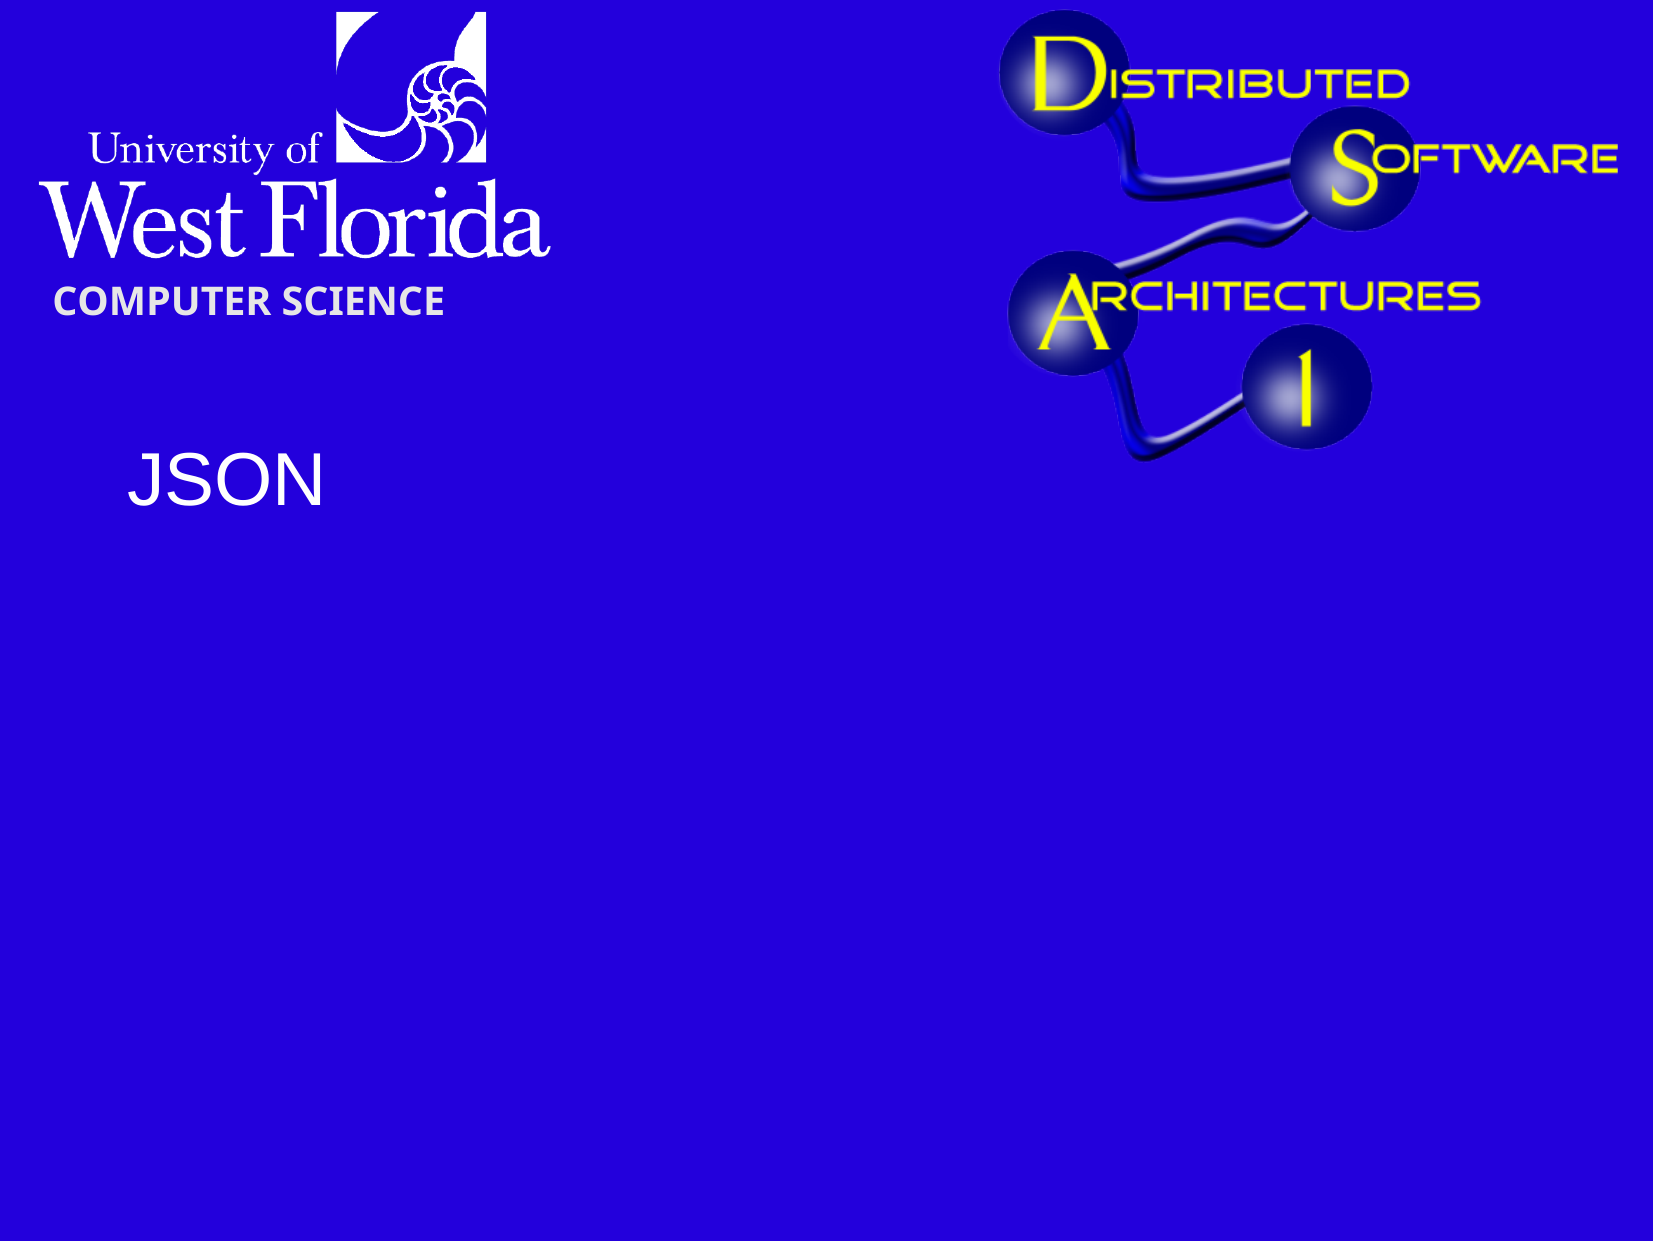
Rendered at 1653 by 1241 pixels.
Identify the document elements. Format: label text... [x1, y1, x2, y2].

text_box JSON [112, 426, 1455, 731]
text_box COMPUTER SCIENCE [37, 262, 562, 333]
picture [37, 0, 558, 262]
picture [910, 0, 1653, 506]
